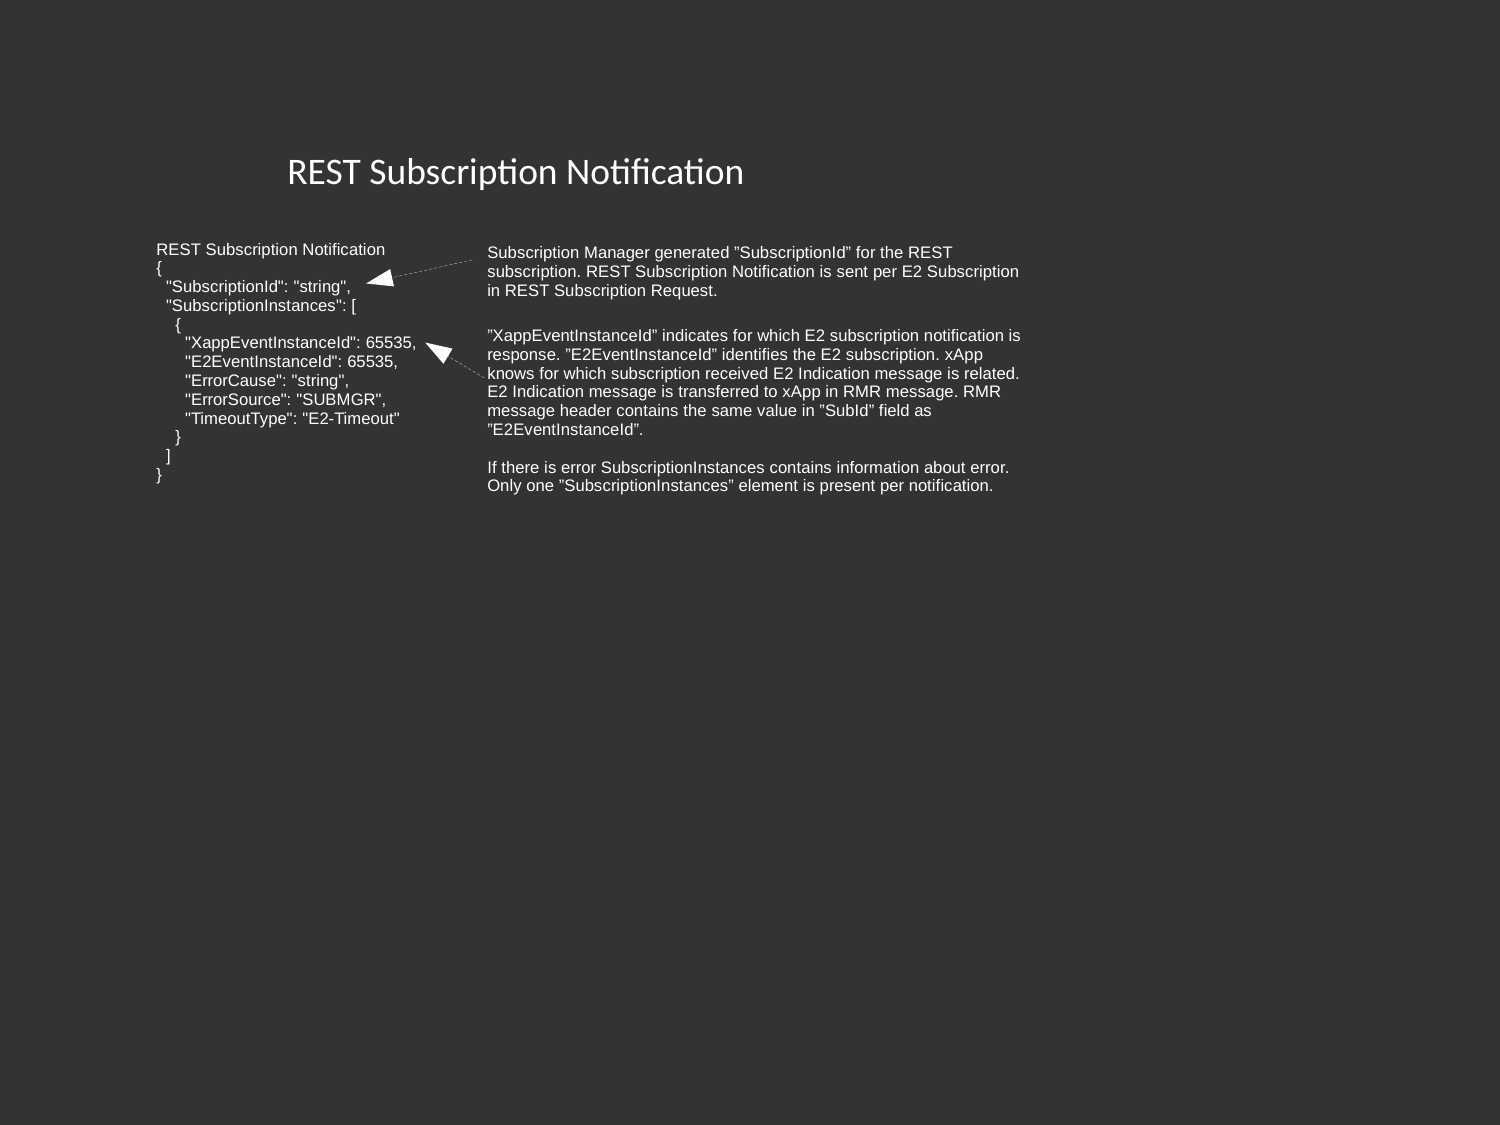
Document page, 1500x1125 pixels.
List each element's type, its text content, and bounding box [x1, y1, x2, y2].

text_box REST Subscription Notification { "SubscriptionId": "string", "SubscriptionInstances": [ { "XappEventInstanceId": 65535, "E2EventInstanceId": 65535, "ErrorCause": "string", "ErrorSource": "SUBMGR", "TimeoutType": "E2-Timeout" } ] } [141, 232, 520, 980]
text_box Subscription Manager generated ”SubscriptionId” for the REST subscription. REST Subscription Notification is sent per E2 Subscription in REST Subscription Request. [472, 236, 1052, 458]
title REST Subscription Notification [287, 118, 863, 233]
text_box ”XappEventInstanceId” indicates for which E2 subscription notification is response. ”E2EventInstanceId” identifies the E2 subscription. xApp knows for which subscription received E2 Indication message is related. E2 Indication message is transferred to xApp in RMR message. RMR message header contains the same value in ”SubId” field as ”E2EventInstanceId”. If there is error SubscriptionInstances contains information about error. Only one ”SubscriptionInstances” element is present per notification. [472, 318, 1040, 503]
